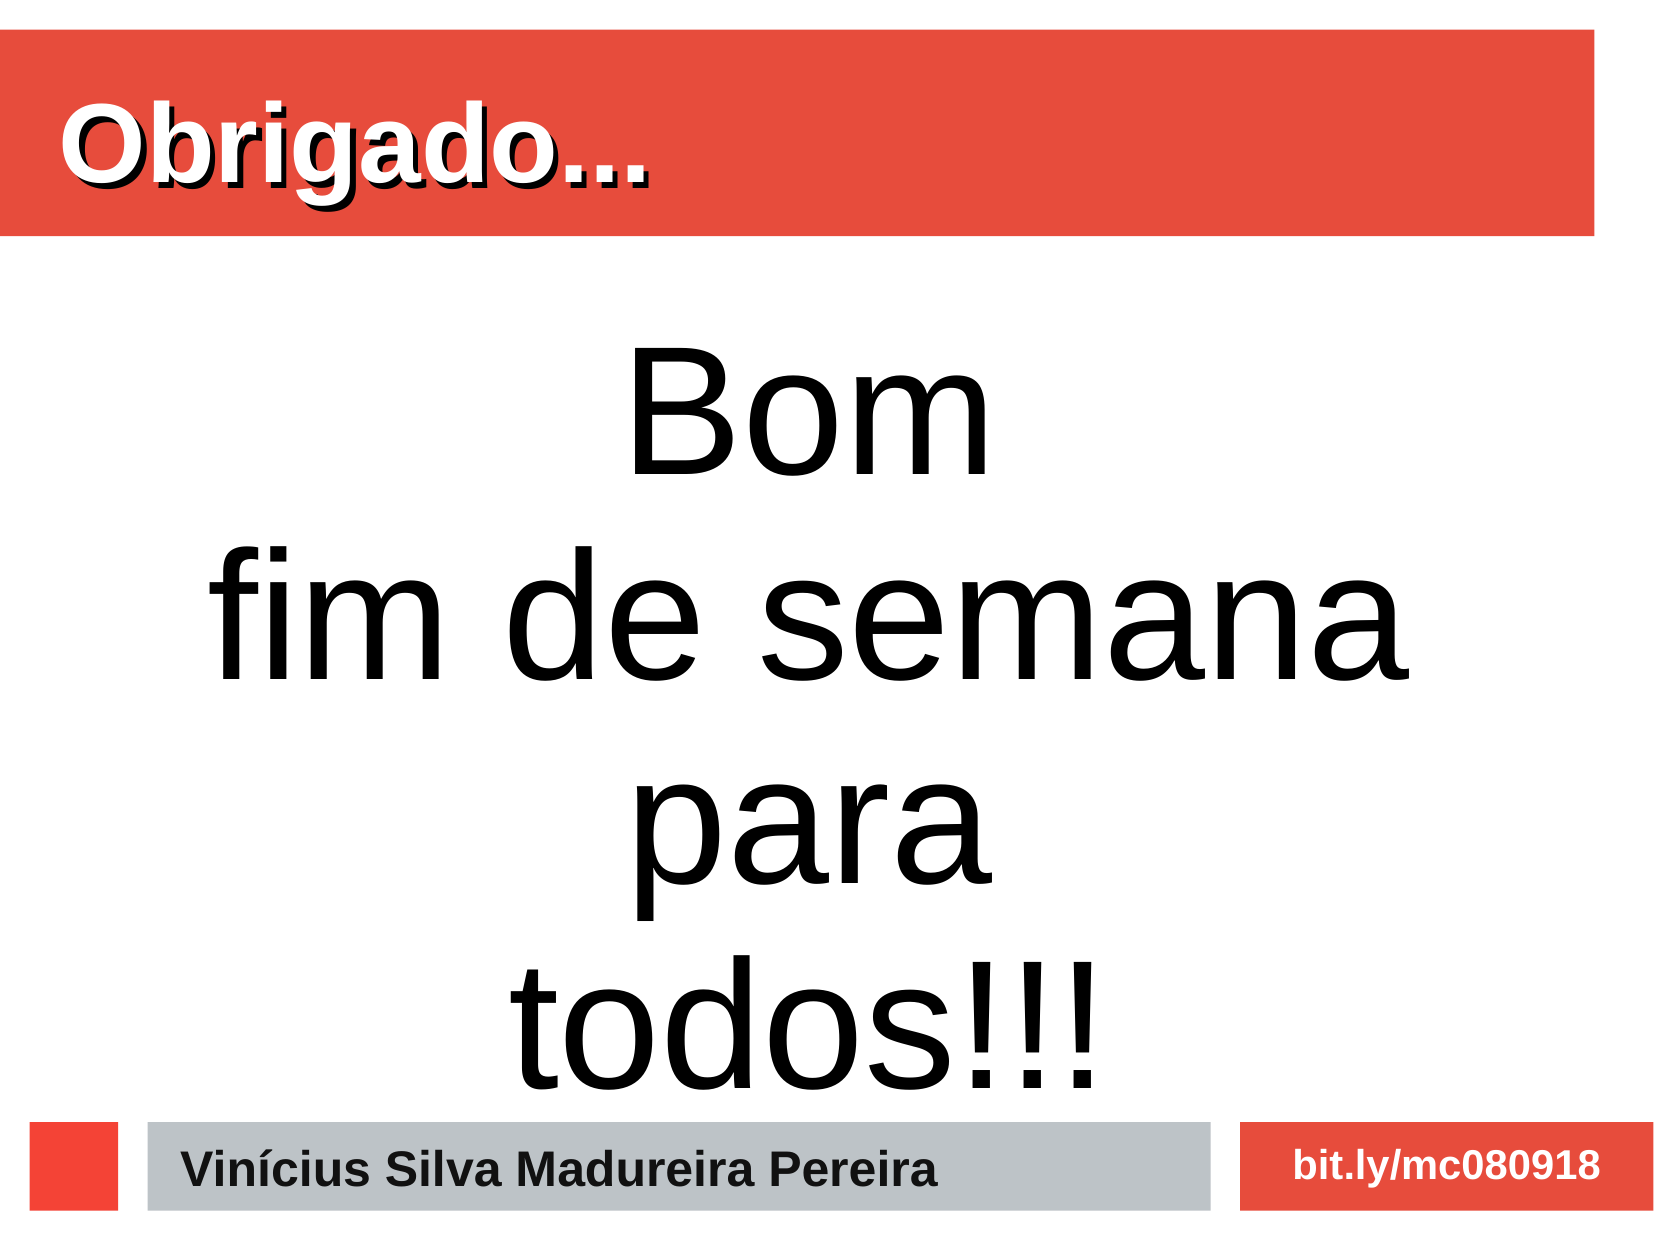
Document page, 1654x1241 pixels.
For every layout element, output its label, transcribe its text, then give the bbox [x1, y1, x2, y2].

text_box bit.ly/mc080918 [1228, 1133, 1654, 1205]
title Obrigado... [59, 59, 1595, 207]
text_box Bom fim de semana para todos!!! [70, 301, 1548, 1135]
text_box Vinícius Silva Madureira Pereira [165, 1133, 1170, 1205]
